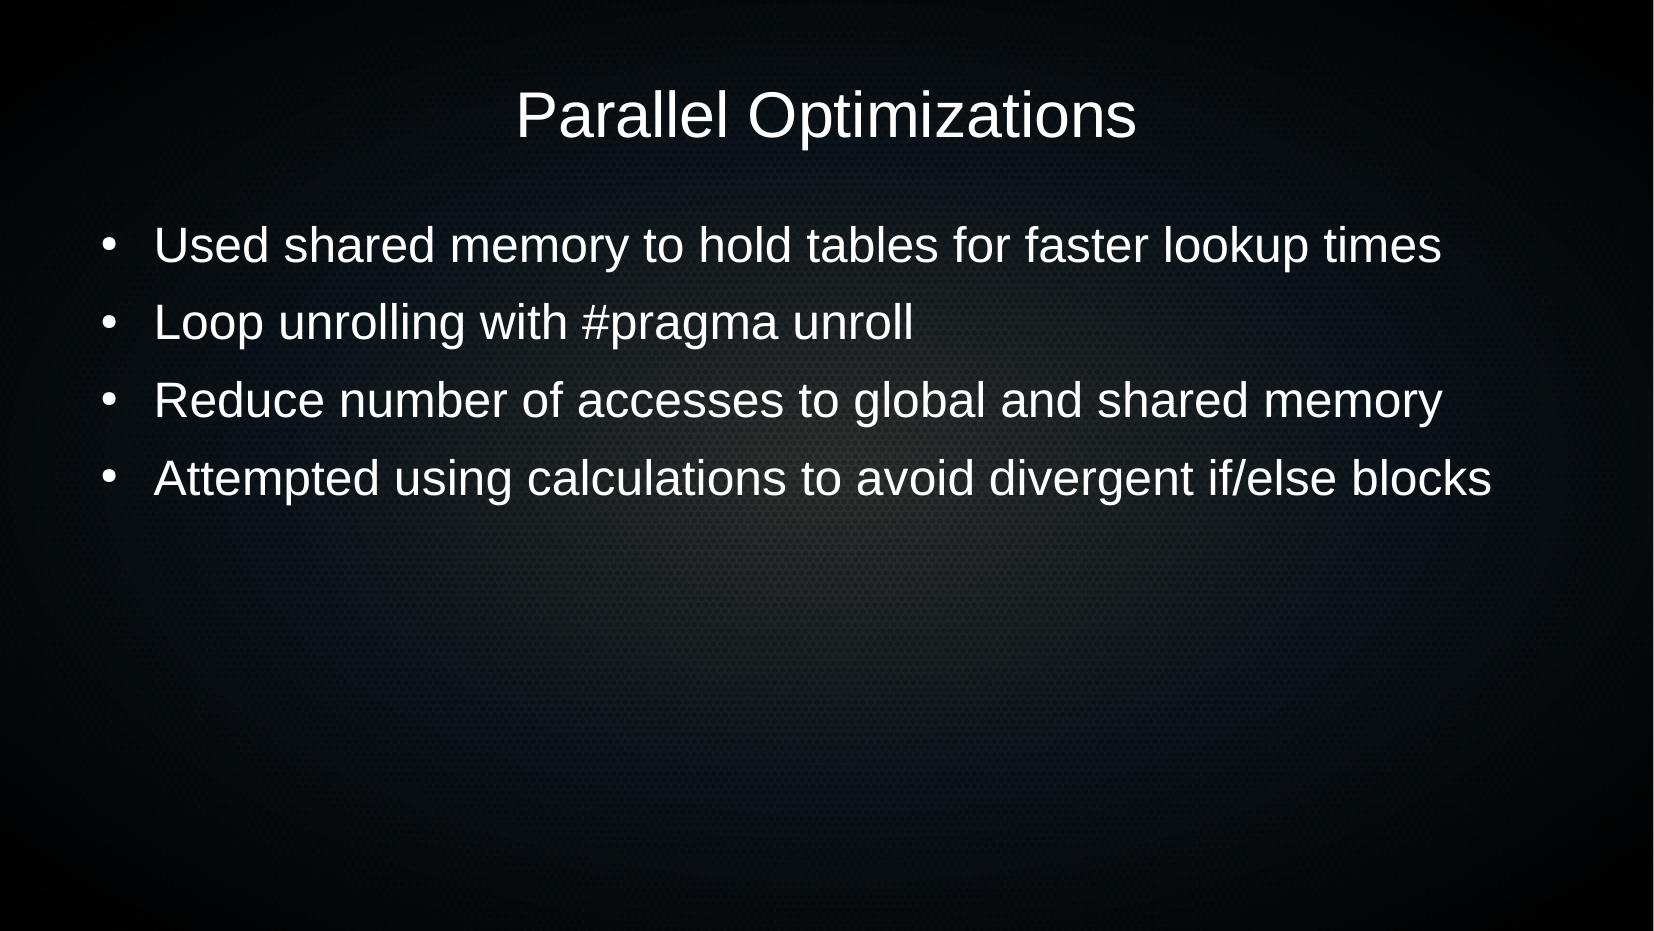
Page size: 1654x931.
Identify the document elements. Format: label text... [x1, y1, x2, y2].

list Used shared memory to hold tables for faster lookup times Loop unrolling with #pragma unroll Reduce number of accesses to global and shared memory Attempted using calculations to avoid divergent if/else blocks [82, 217, 1538, 757]
title Parallel Optimizations [82, 37, 1571, 193]
picture [0, 0, 1654, 931]
